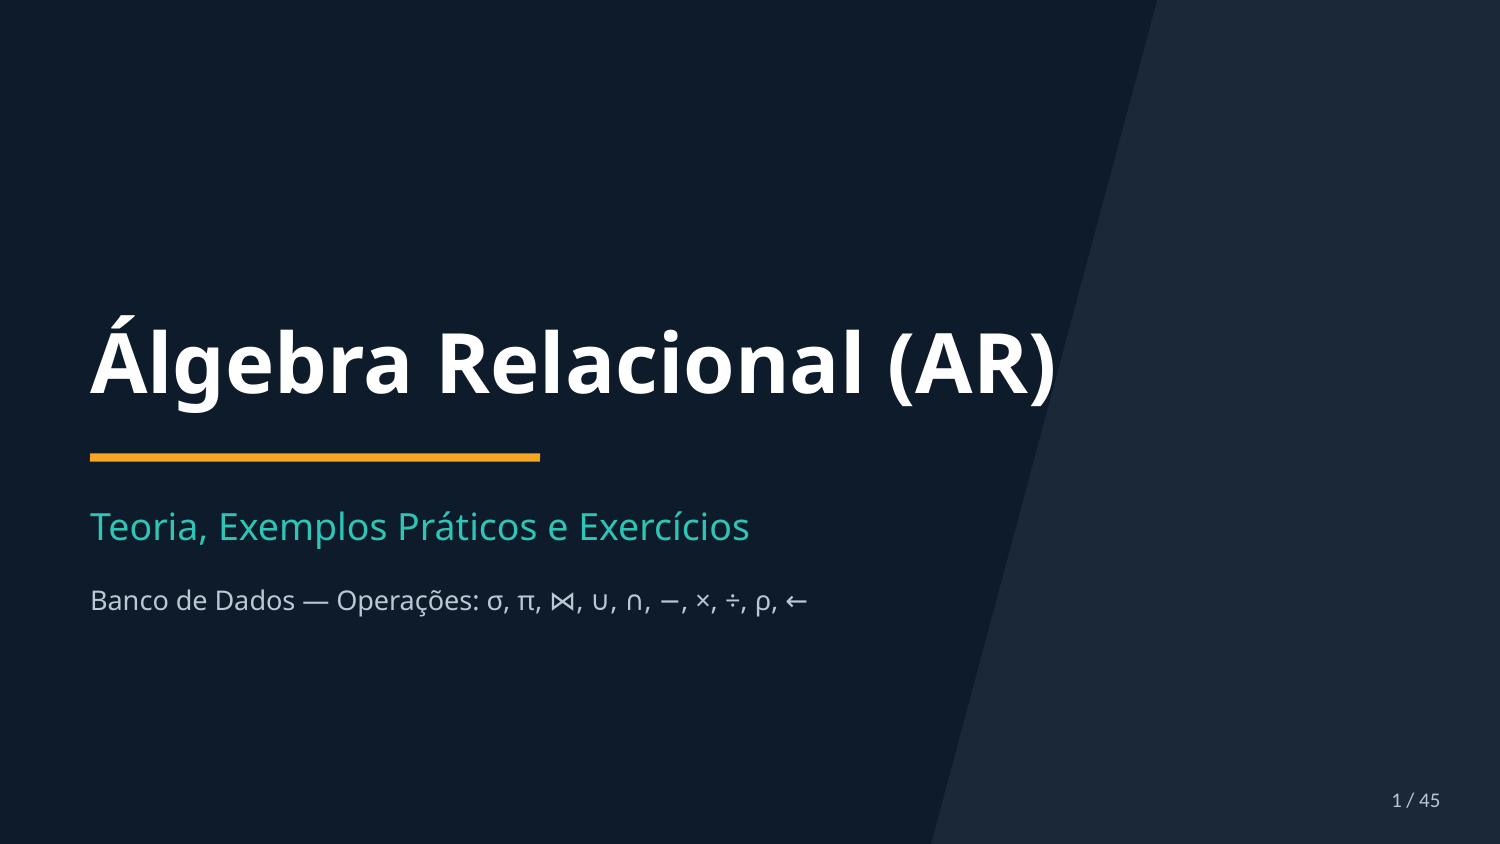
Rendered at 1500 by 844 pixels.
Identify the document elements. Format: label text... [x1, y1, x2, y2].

text_box Banco de Dados — Operações: σ, π, ⋈, ∪, ∩, −, ×, ÷, ρ, ← [89, 569, 1140, 630]
text_box Álgebra Relacional (AR) [89, 269, 1215, 450]
text_box Teoria, Exemplos Práticos e Exercícios [89, 487, 1140, 563]
text_box [931, 0, 1500, 844]
text_box 1 / 45 [1274, 772, 1455, 825]
